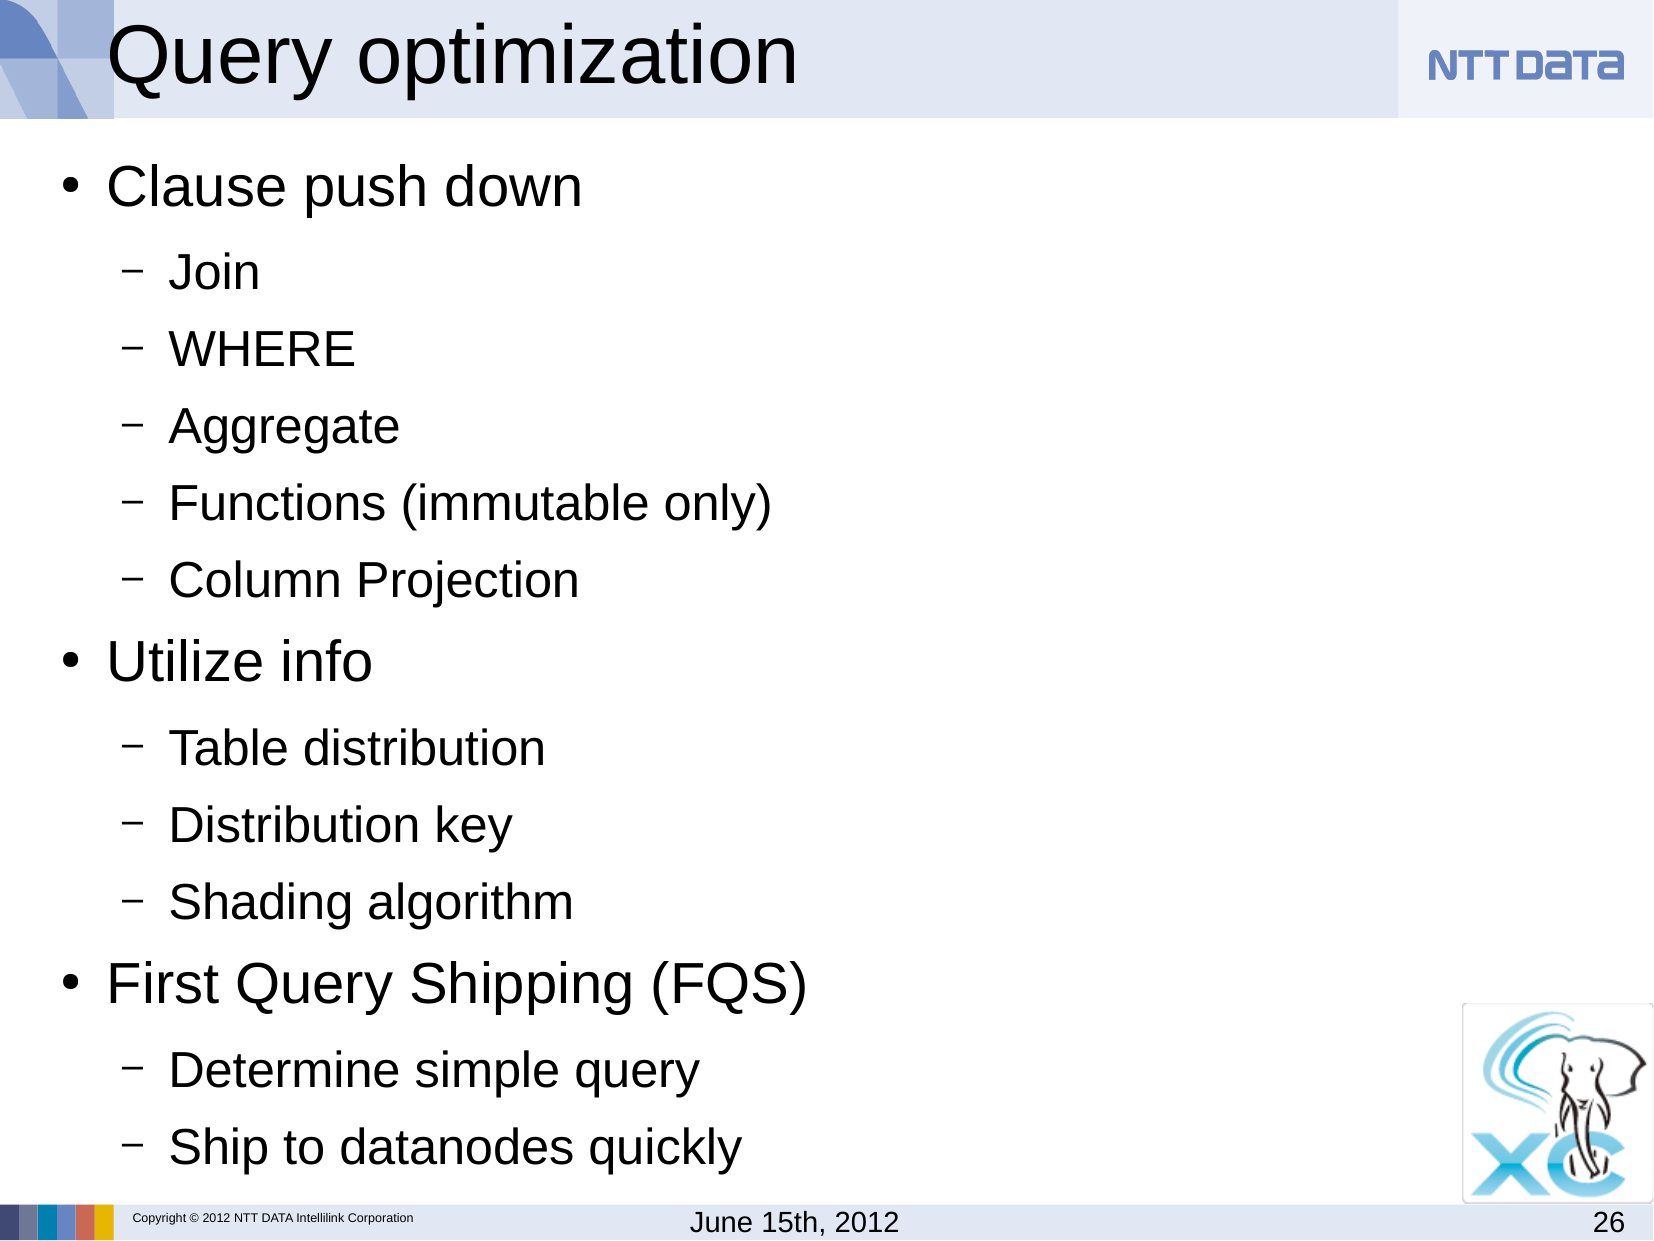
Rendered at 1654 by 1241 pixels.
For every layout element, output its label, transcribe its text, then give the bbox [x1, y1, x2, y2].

picture [0, 0, 114, 119]
list Clause push down Join WHERE Aggregate Functions (immutable only) Column Projection Utilize info Table distribution Distribution key Shading algorithm First Query Shipping (FQS) Determine simple query Ship to datanodes quickly [44, 153, 1501, 1182]
picture [1429, 50, 1624, 80]
picture [1462, 1003, 1654, 1204]
title Query optimization [106, 7, 1399, 101]
